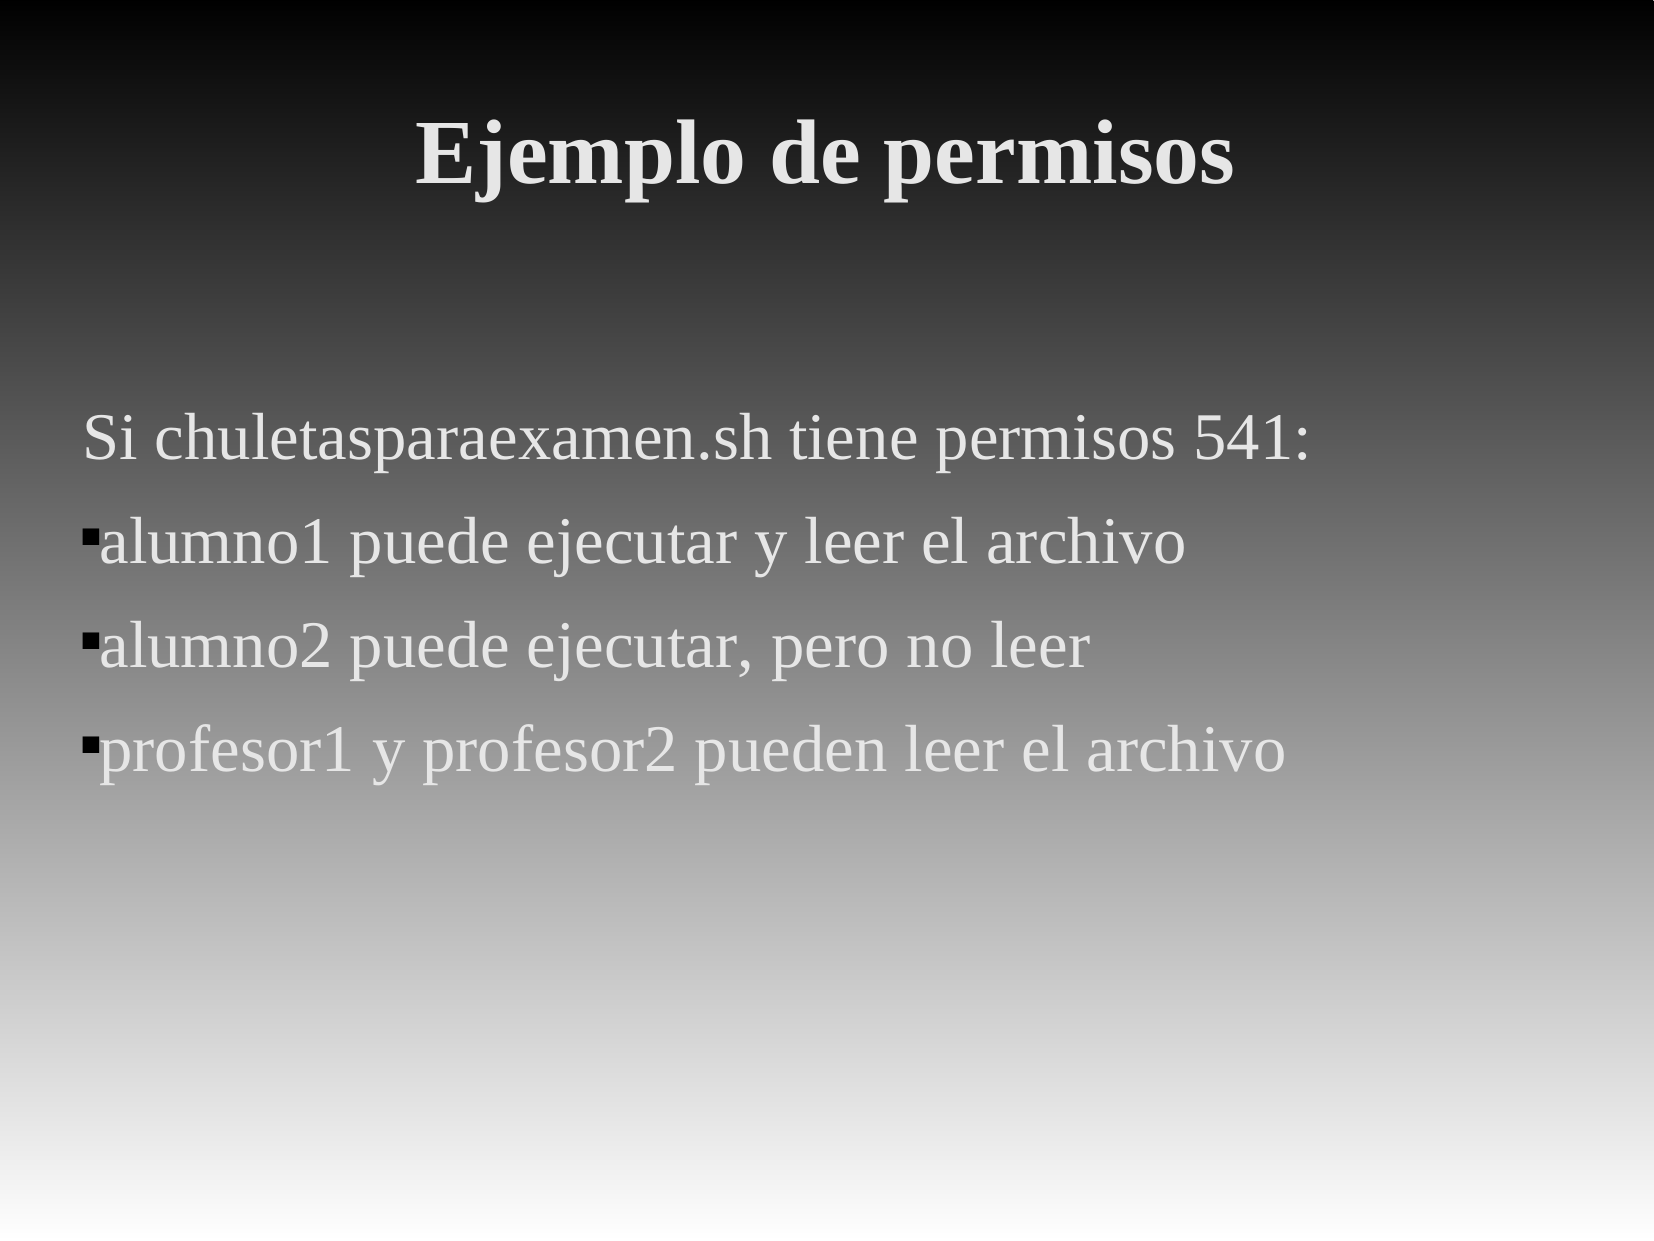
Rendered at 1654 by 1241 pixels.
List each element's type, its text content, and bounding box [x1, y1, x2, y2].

title Ejemplo de permisos [82, 56, 1571, 249]
list Si chuletasparaexamen.sh tiene permisos 541: alumno1 puede ejecutar y leer el archivo alumno2 puede ejecutar, pero no leer profesor1 y profesor2 pueden leer el archivo [82, 290, 1571, 1109]
